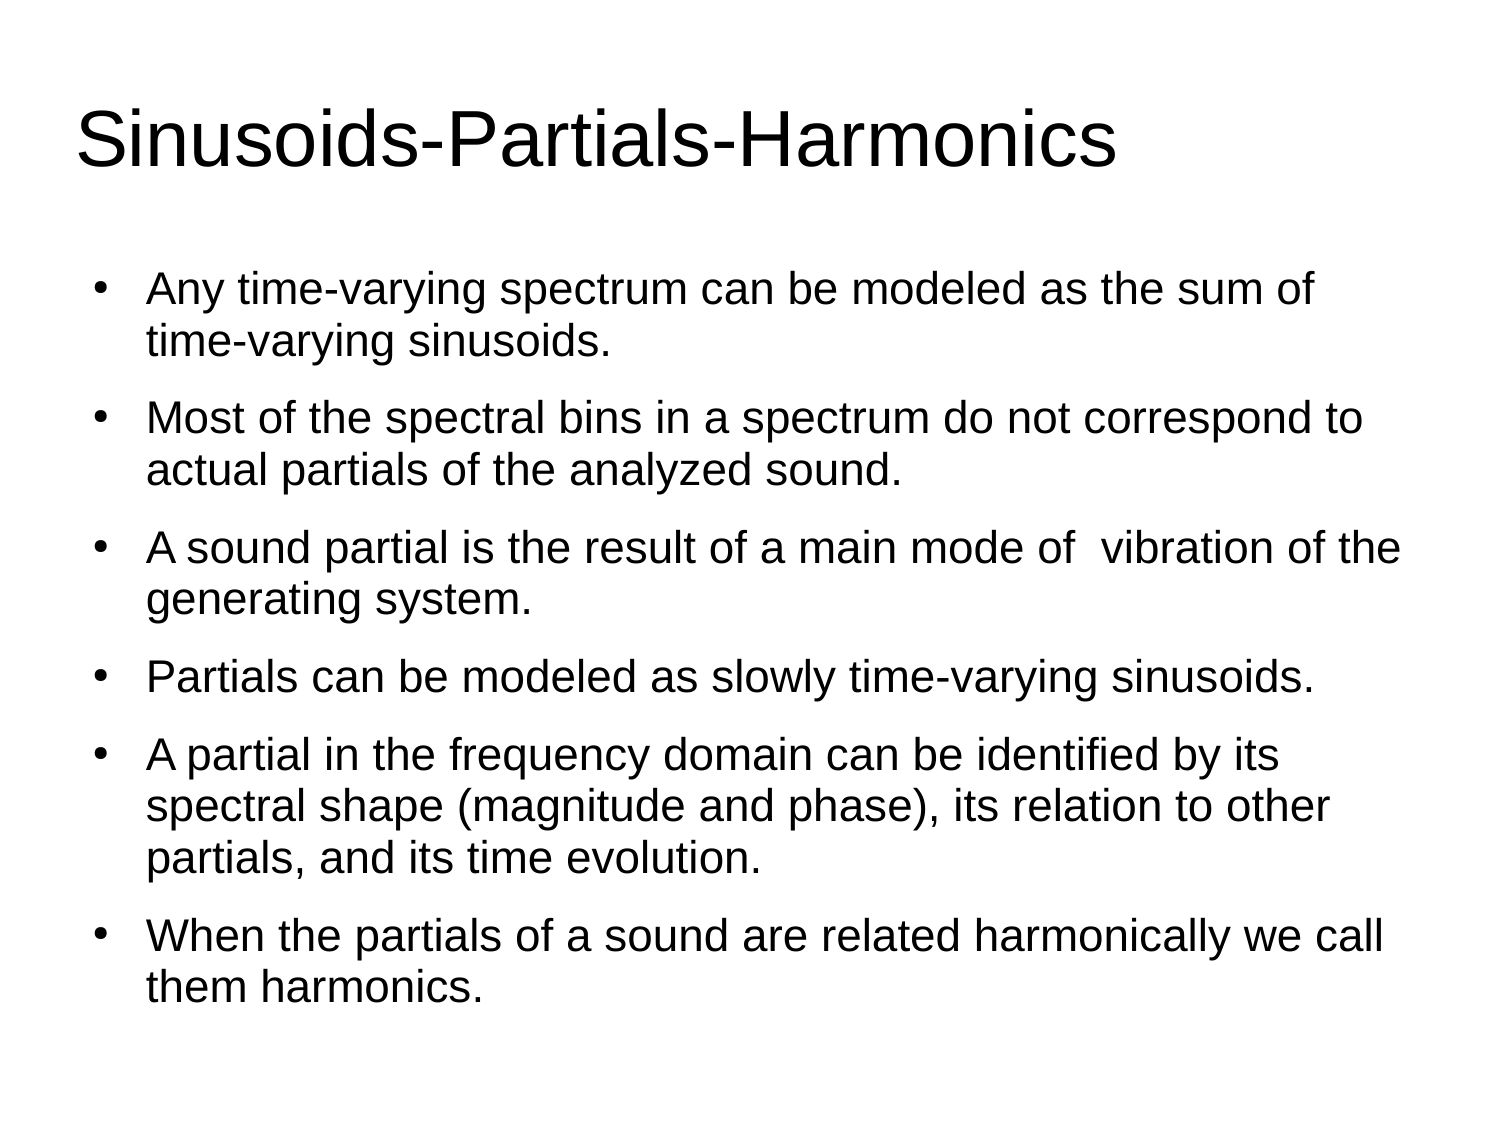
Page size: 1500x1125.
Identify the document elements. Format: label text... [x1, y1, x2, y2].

title Sinusoids-Partials-Harmonics [75, 44, 1425, 233]
list Any time-varying spectrum can be modeled as the sum of time-varying sinusoids. Most of the spectral bins in a spectrum do not correspond to actual partials of the analyzed sound. A sound partial is the result of a main mode of vibration of the generating system. Partials can be modeled as slowly time-varying sinusoids. A partial in the frequency domain can be identified by its spectral shape (magnitude and phase), its relation to other partials, and its time evolution. When the partials of a sound are related harmonically we call them harmonics. [75, 263, 1425, 1021]
